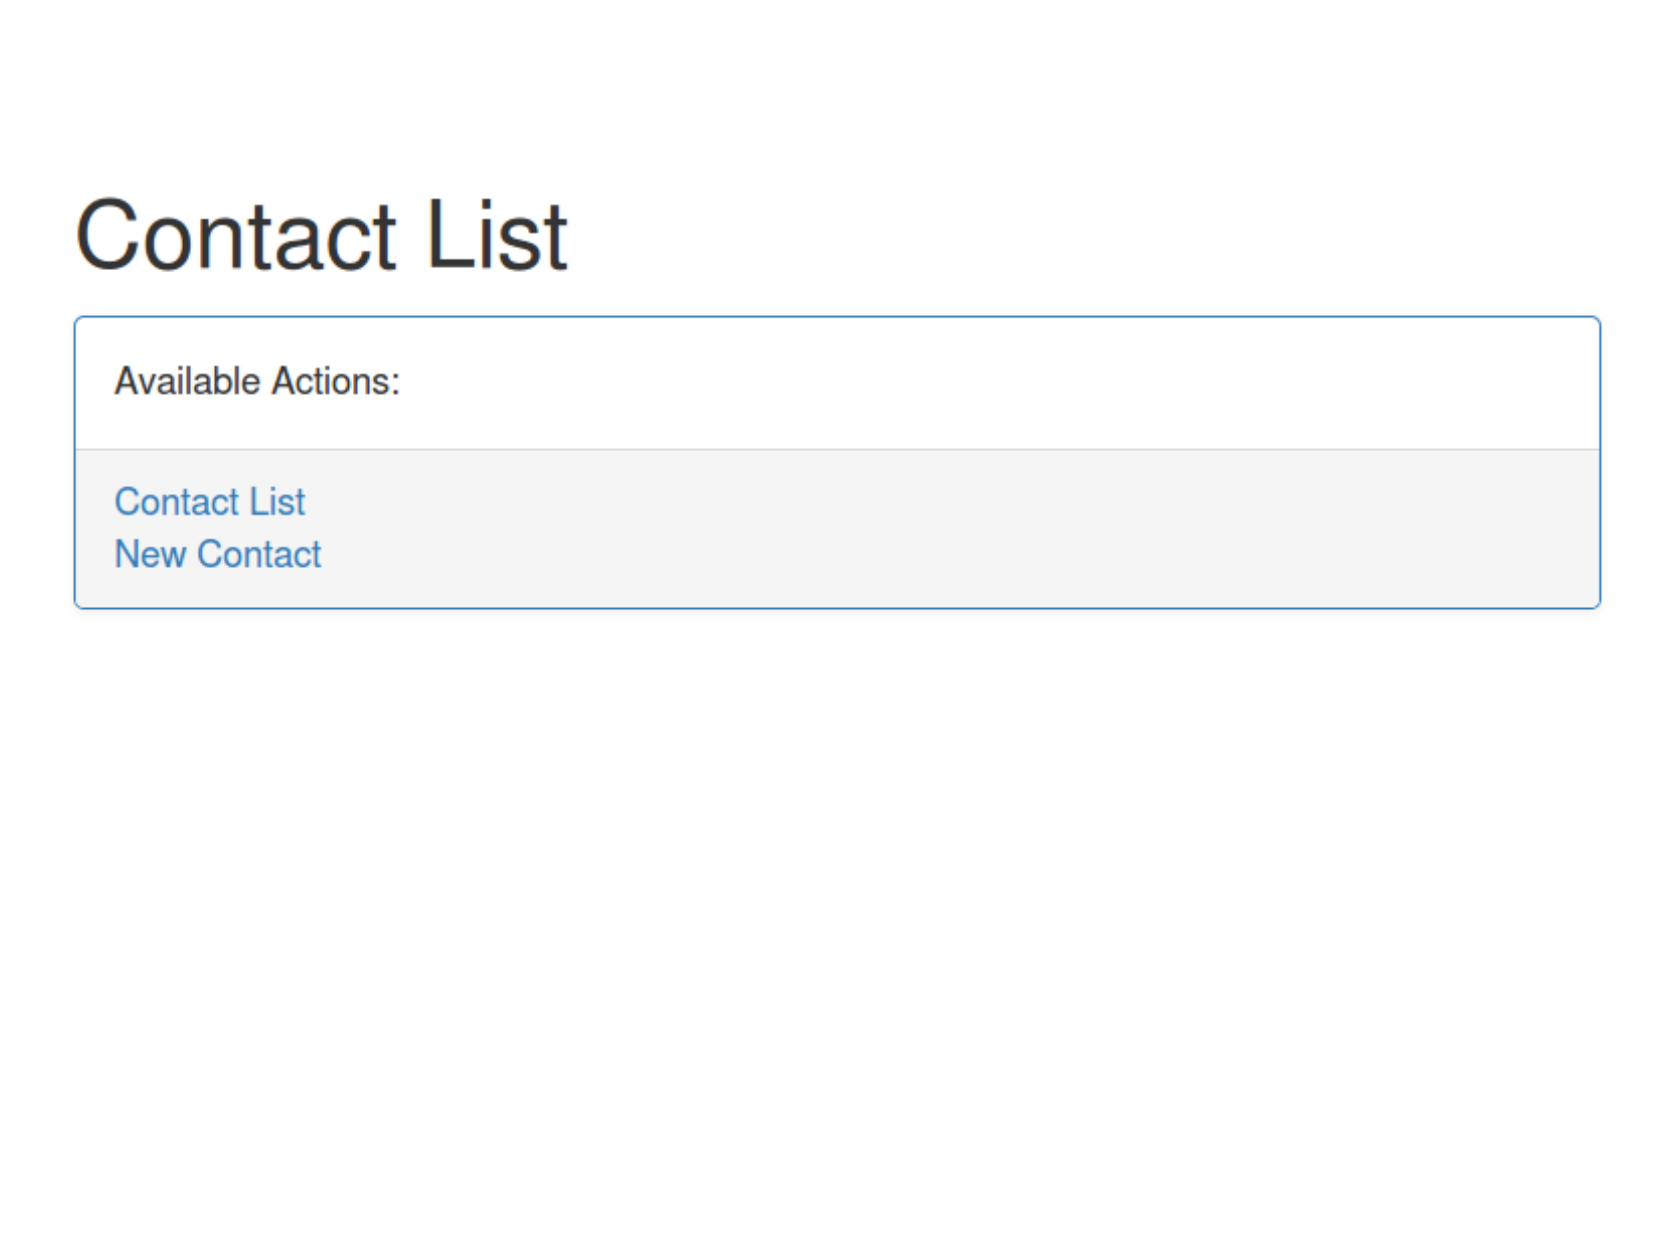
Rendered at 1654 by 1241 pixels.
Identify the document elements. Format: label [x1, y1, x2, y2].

picture [44, 141, 1630, 1063]
